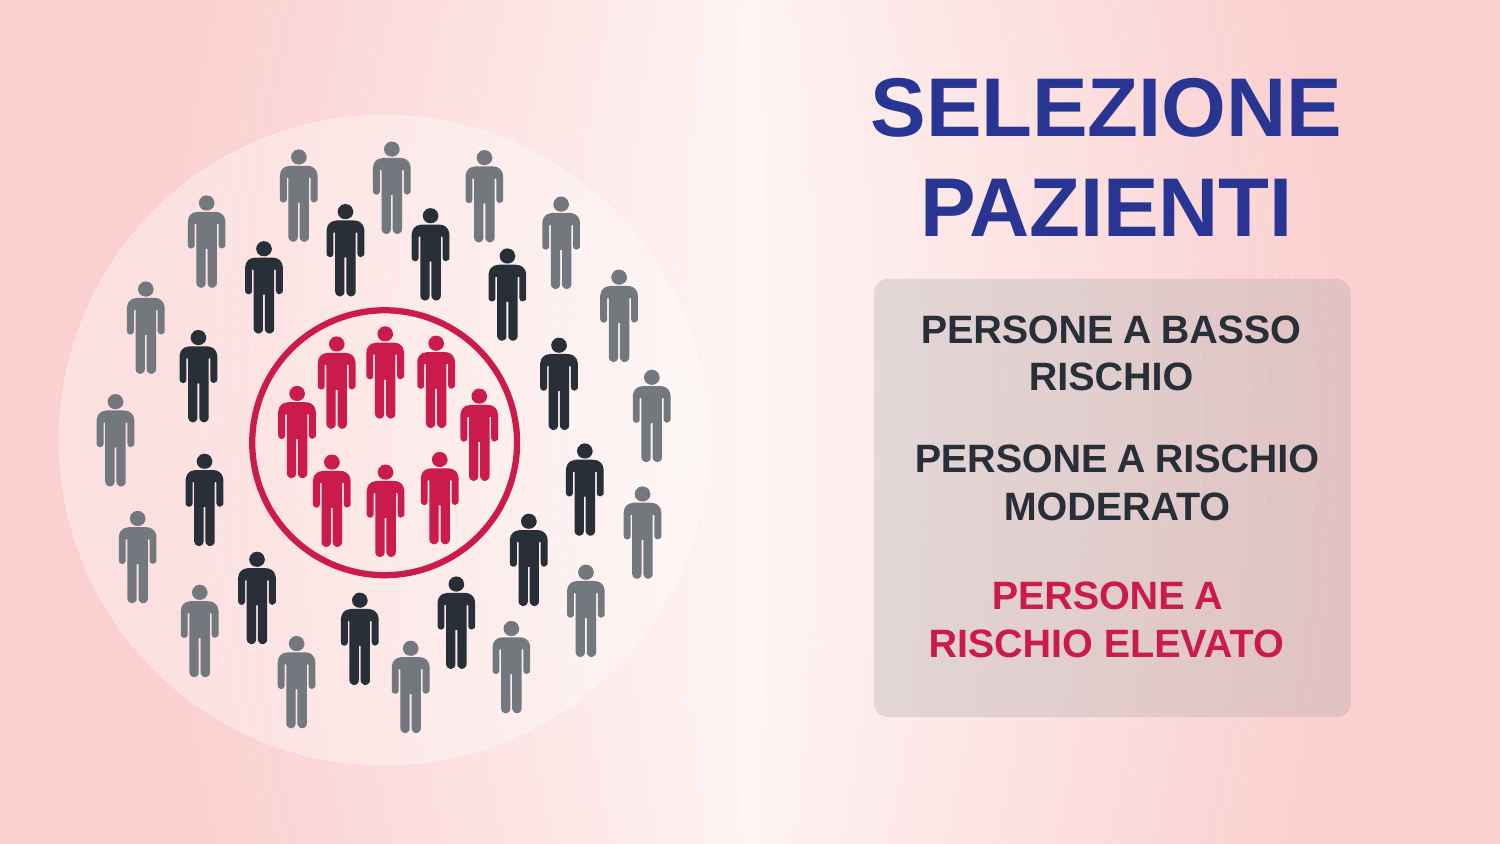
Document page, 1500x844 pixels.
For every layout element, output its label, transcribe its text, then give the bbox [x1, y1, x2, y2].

text_box PERSONE A RISCHIO MODERATO [901, 427, 1333, 528]
text_box SELEZIONE PAZIENTI [729, 48, 1484, 289]
text_box [873, 289, 1351, 718]
text_box PERSONE A RISCHIO ELEVATO [896, 564, 1317, 674]
text_box [59, 115, 709, 765]
text_box PERSONE A BASSO RISCHIO [900, 298, 1322, 391]
